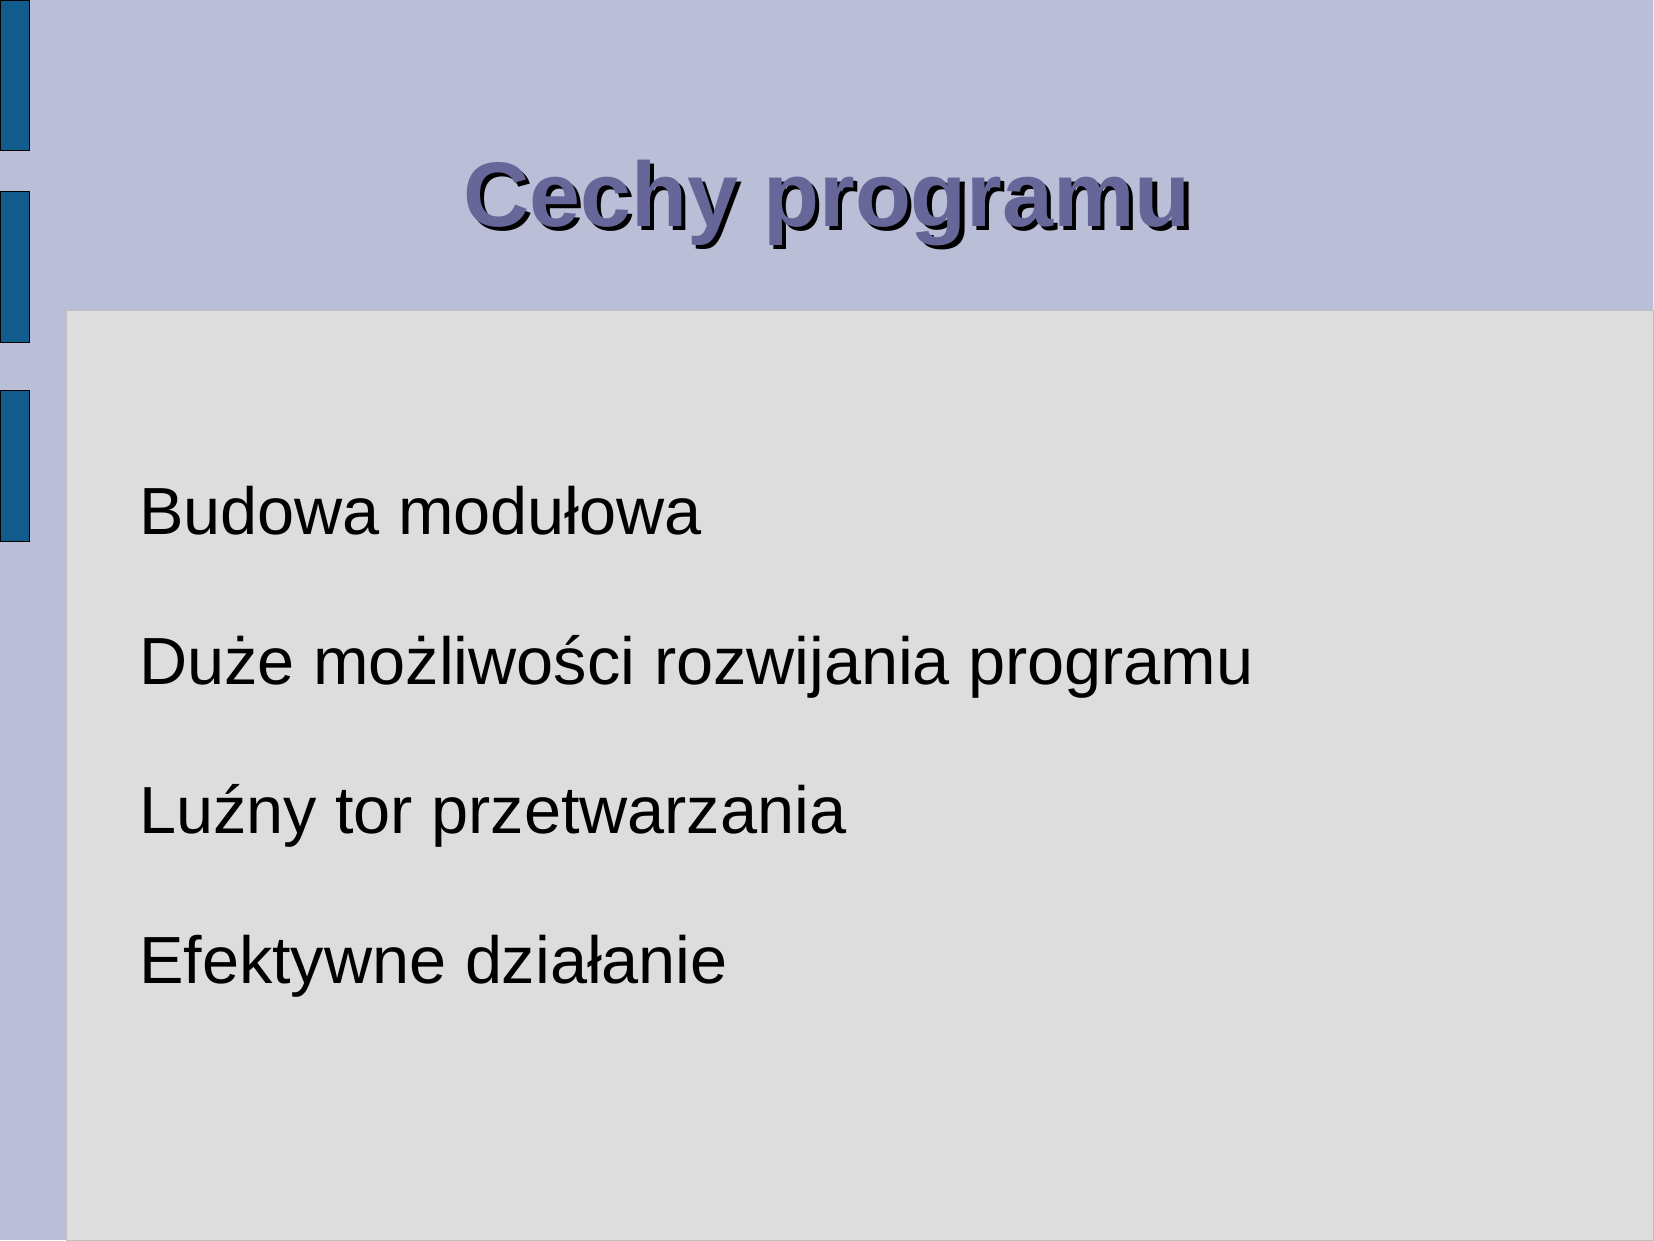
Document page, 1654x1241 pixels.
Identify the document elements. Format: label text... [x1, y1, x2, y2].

title Cechy programu [121, 98, 1534, 291]
list Budowa modułowa Duże możliwości rozwijania programu Luźny tor przetwarzania Efektywne działanie [121, 474, 1534, 1024]
